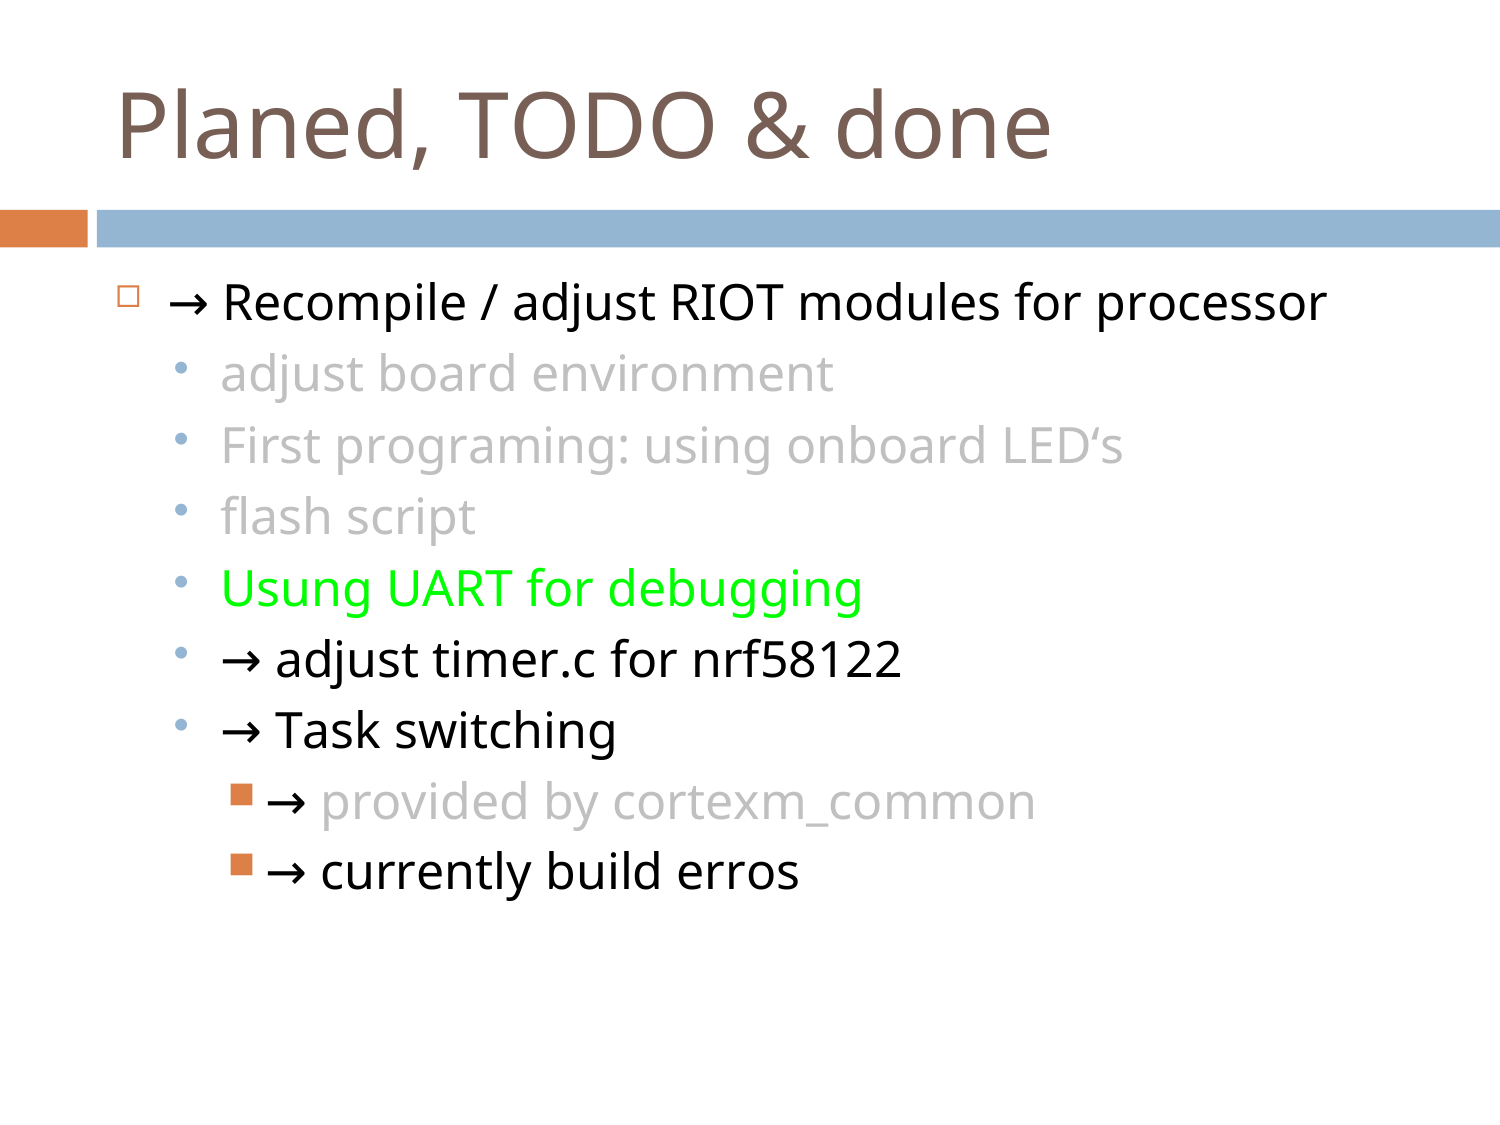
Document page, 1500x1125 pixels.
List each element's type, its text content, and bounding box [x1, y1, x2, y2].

text_box Planed, TODO & done [99, 59, 1129, 185]
list → Recompile / adjust RIOT modules for processor adjust board environment First programing: using onboard LED‘s flash script Usung UART for debugging → adjust timer.c for nrf58122 → Task switching → provided by cortexm_common → currently build erros [100, 262, 1438, 1006]
title [99, 1, 1438, 237]
